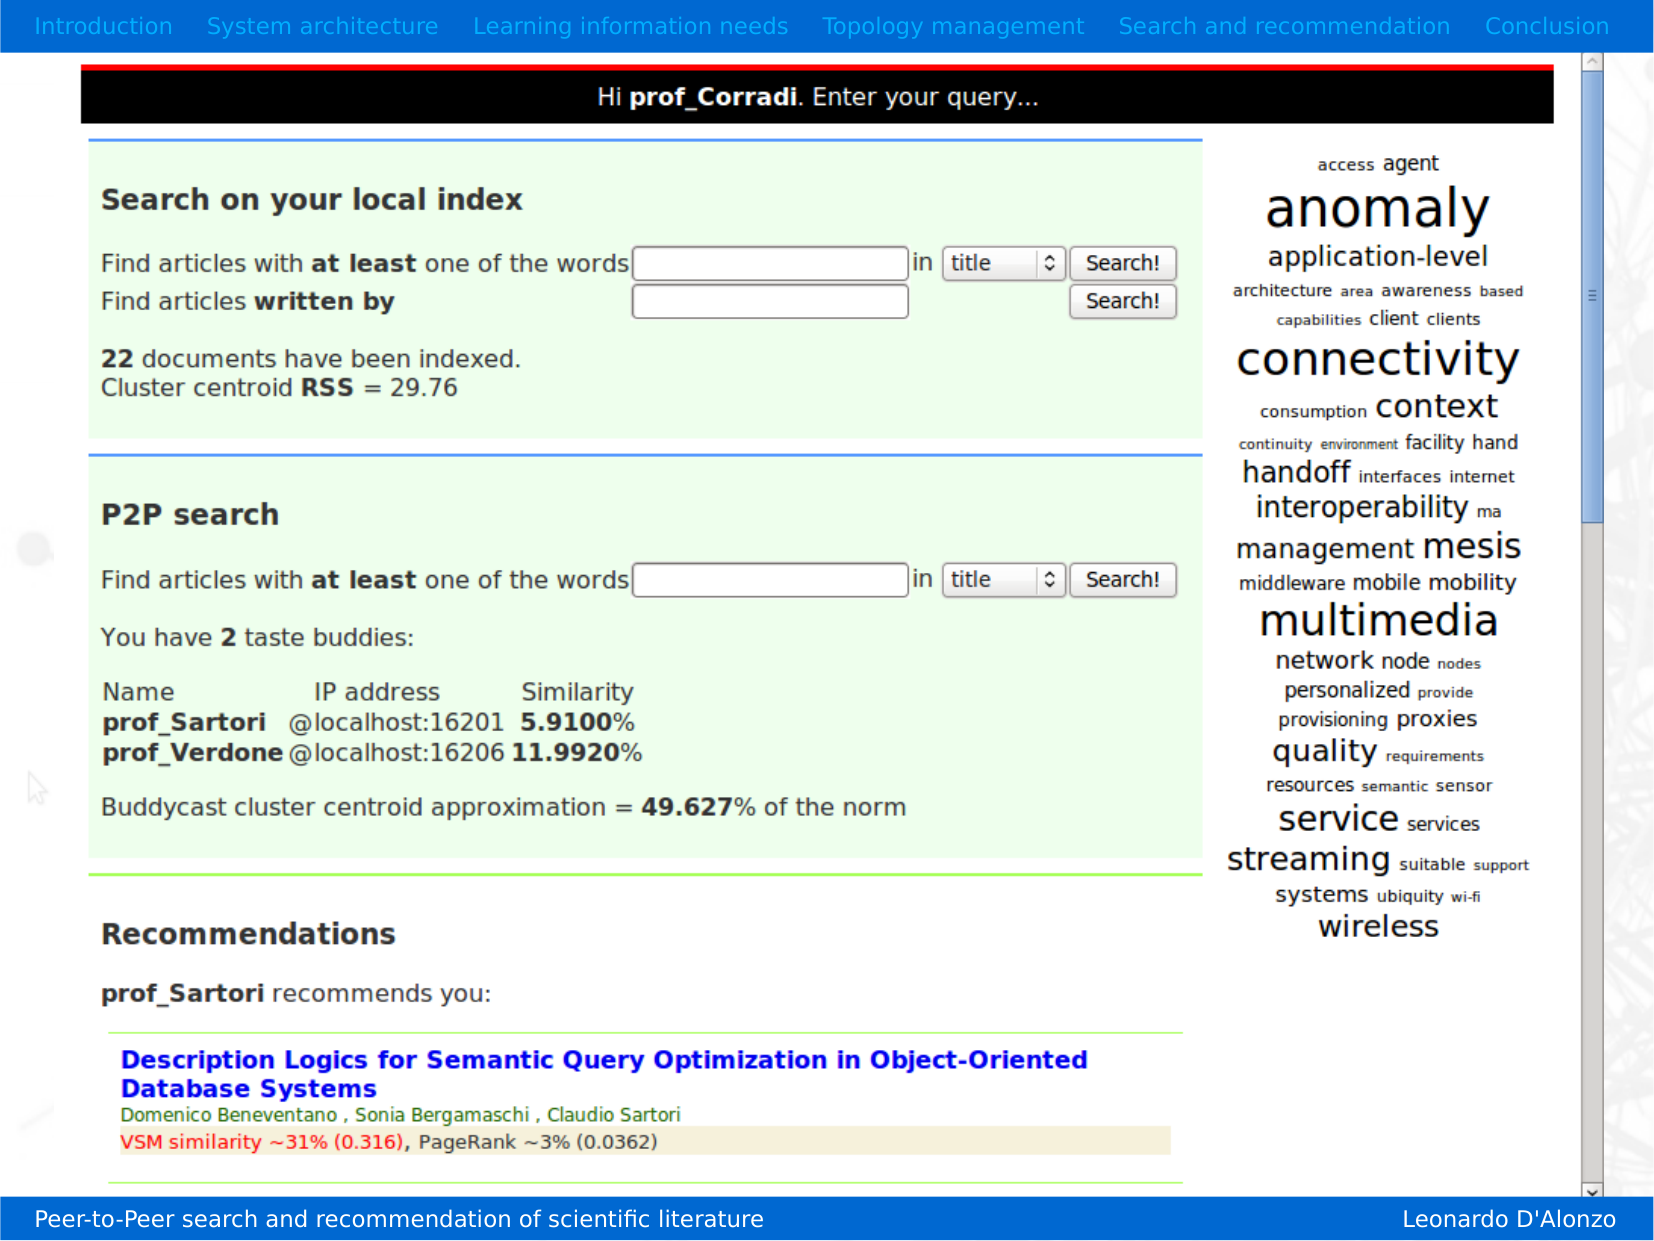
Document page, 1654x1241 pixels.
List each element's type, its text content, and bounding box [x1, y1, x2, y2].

text_box Learning information needs [458, 6, 804, 48]
picture [0, 53, 1654, 1196]
text_box Search and recommendation [1103, 6, 1467, 48]
text_box System architecture [192, 6, 455, 48]
text_box Peer-to-Peer search and recommendation of scientific literature [19, 1198, 898, 1241]
text_box Conclusion [1470, 6, 1626, 48]
text_box [0, 0, 1654, 53]
text_box Topology management [807, 6, 1100, 48]
text_box Introduction [19, 6, 189, 48]
text_box [0, 1196, 1654, 1241]
text_box Leonardo D'Alonzo [1387, 1198, 1647, 1241]
